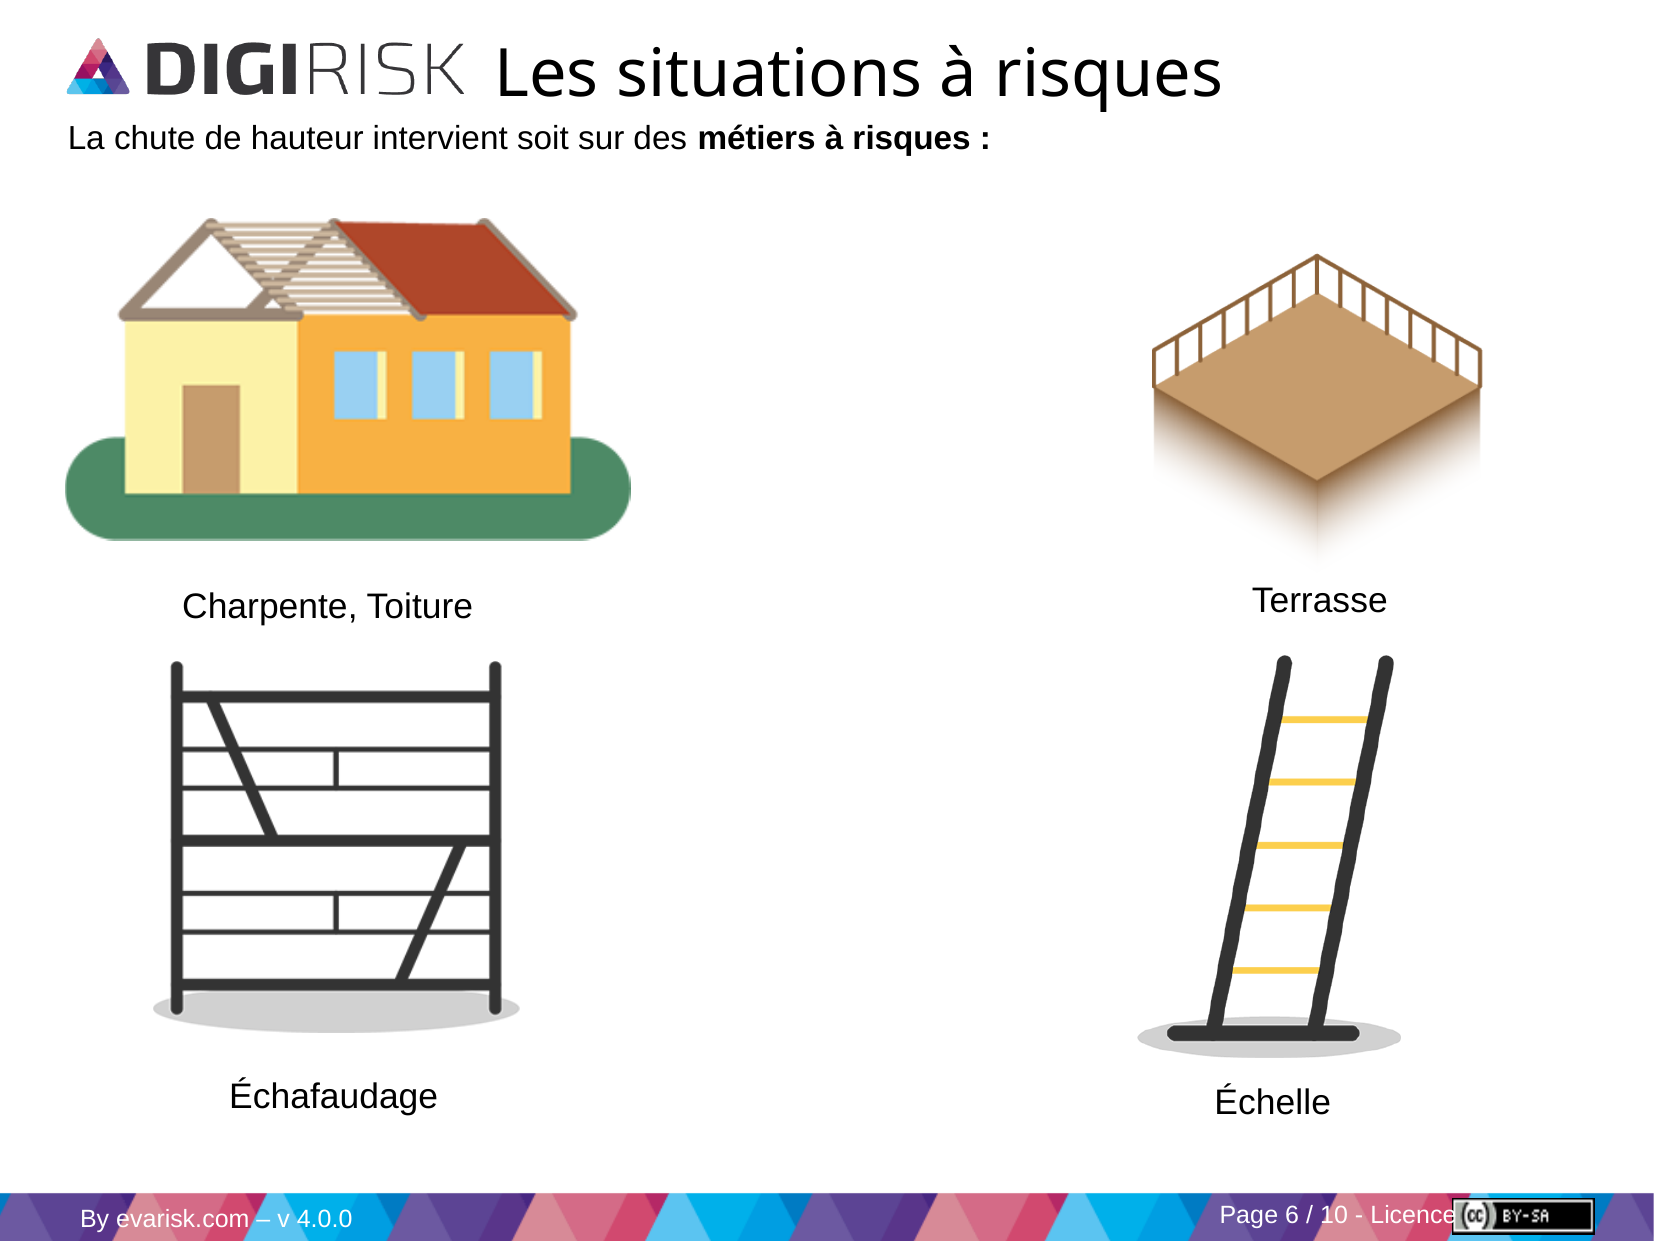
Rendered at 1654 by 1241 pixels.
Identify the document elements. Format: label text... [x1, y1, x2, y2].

text_box Terrasse [1151, 572, 1489, 633]
picture [65, 218, 631, 541]
title Les situations à risques [494, 29, 1630, 112]
picture [1152, 253, 1483, 573]
text_box Échelle [1104, 1074, 1441, 1135]
text_box Charpente, Toiture [159, 578, 497, 639]
picture [153, 661, 520, 1033]
text_box La chute de hauteur intervient soit sur des métiers à risques : [53, 112, 1264, 173]
text_box Échafaudage [165, 1068, 502, 1129]
picture [64, 35, 464, 95]
picture [0, 1175, 1654, 1241]
picture [1137, 655, 1401, 1058]
